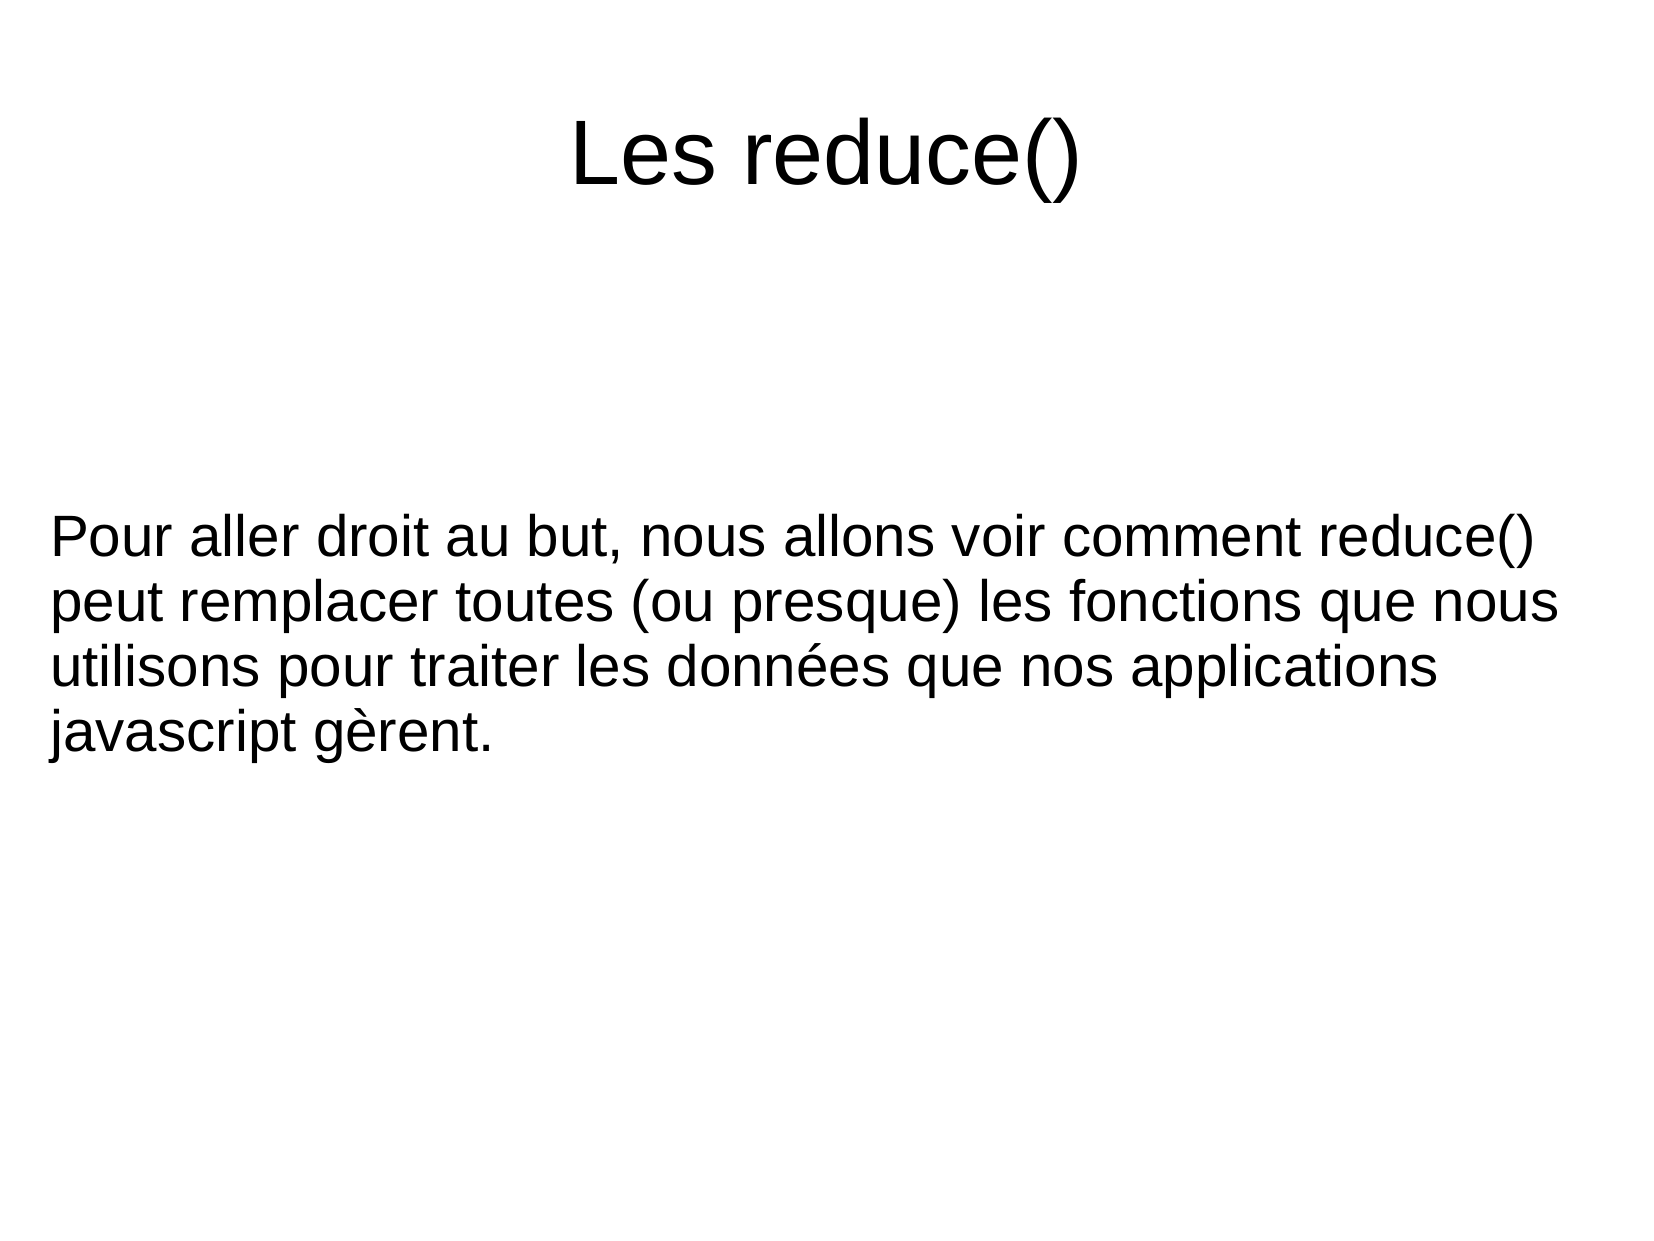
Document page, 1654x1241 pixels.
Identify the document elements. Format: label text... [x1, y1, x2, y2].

title Les reduce() [82, 49, 1571, 257]
text_box Pour aller droit au but, nous allons voir comment reduce() peut remplacer toutes (ou presque) les fonctions que nous utilisons pour traiter les données que nos applications javascript gèrent. [35, 496, 1593, 771]
